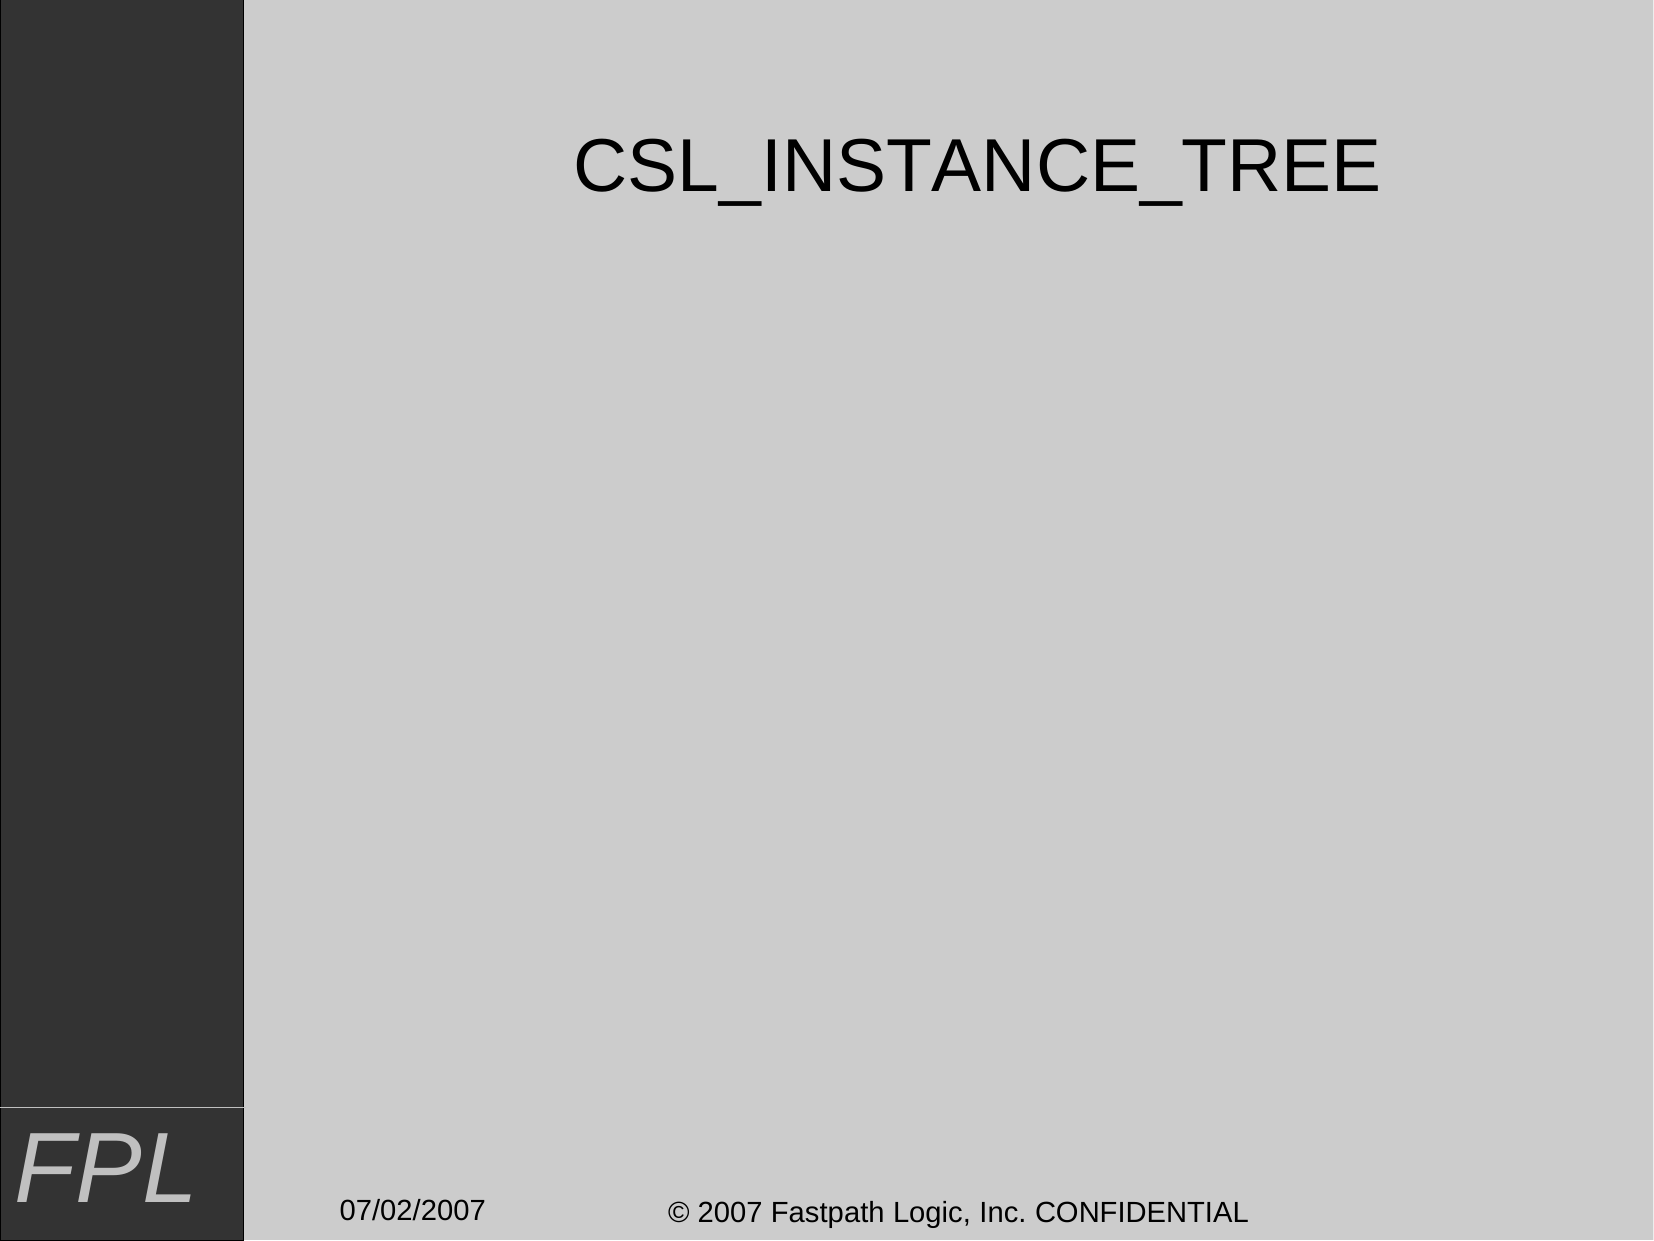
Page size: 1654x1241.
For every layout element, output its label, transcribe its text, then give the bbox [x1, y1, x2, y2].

title CSL_INSTANCE_TREE [427, 57, 1530, 274]
